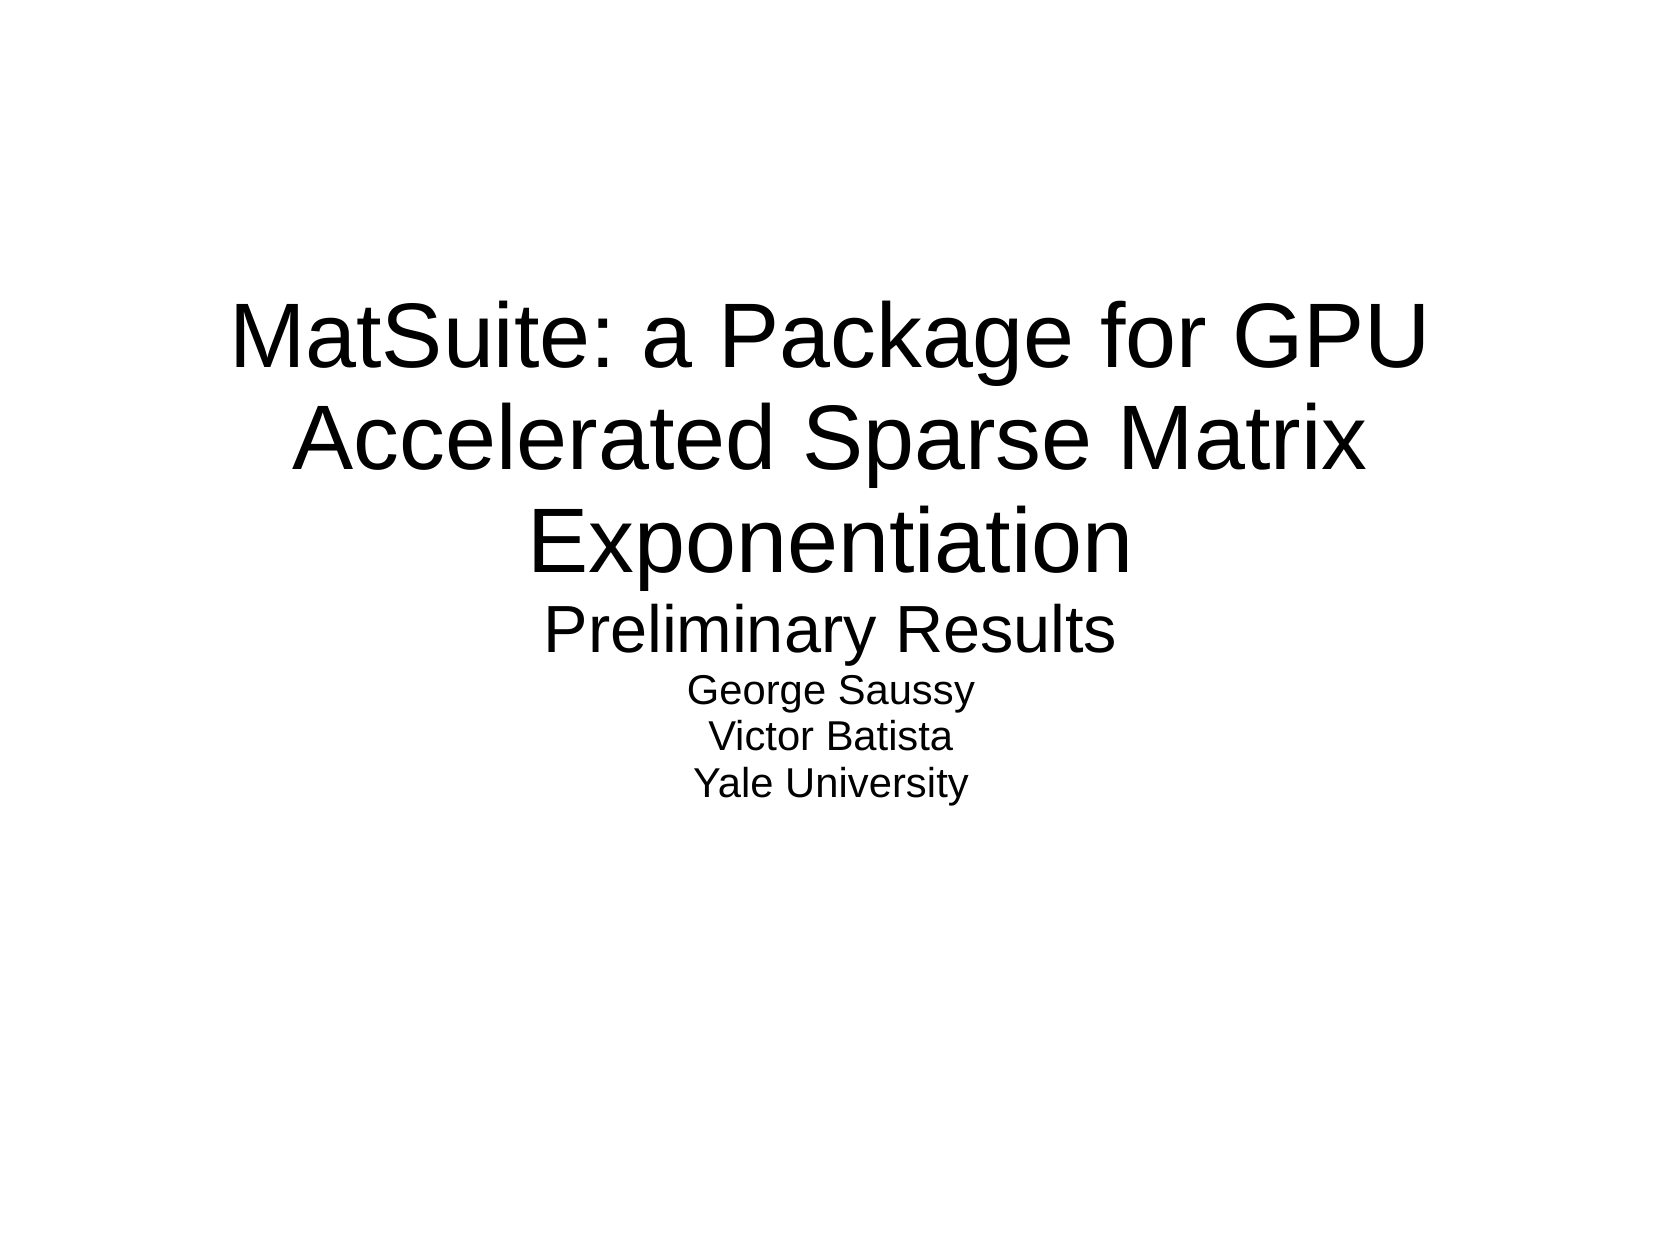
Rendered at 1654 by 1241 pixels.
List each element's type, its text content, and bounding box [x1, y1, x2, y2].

title MatSuite: a Package for GPU Accelerated Sparse Matrix Exponentiation Preliminary Results George Saussy Victor Batista Yale University [86, 284, 1576, 806]
